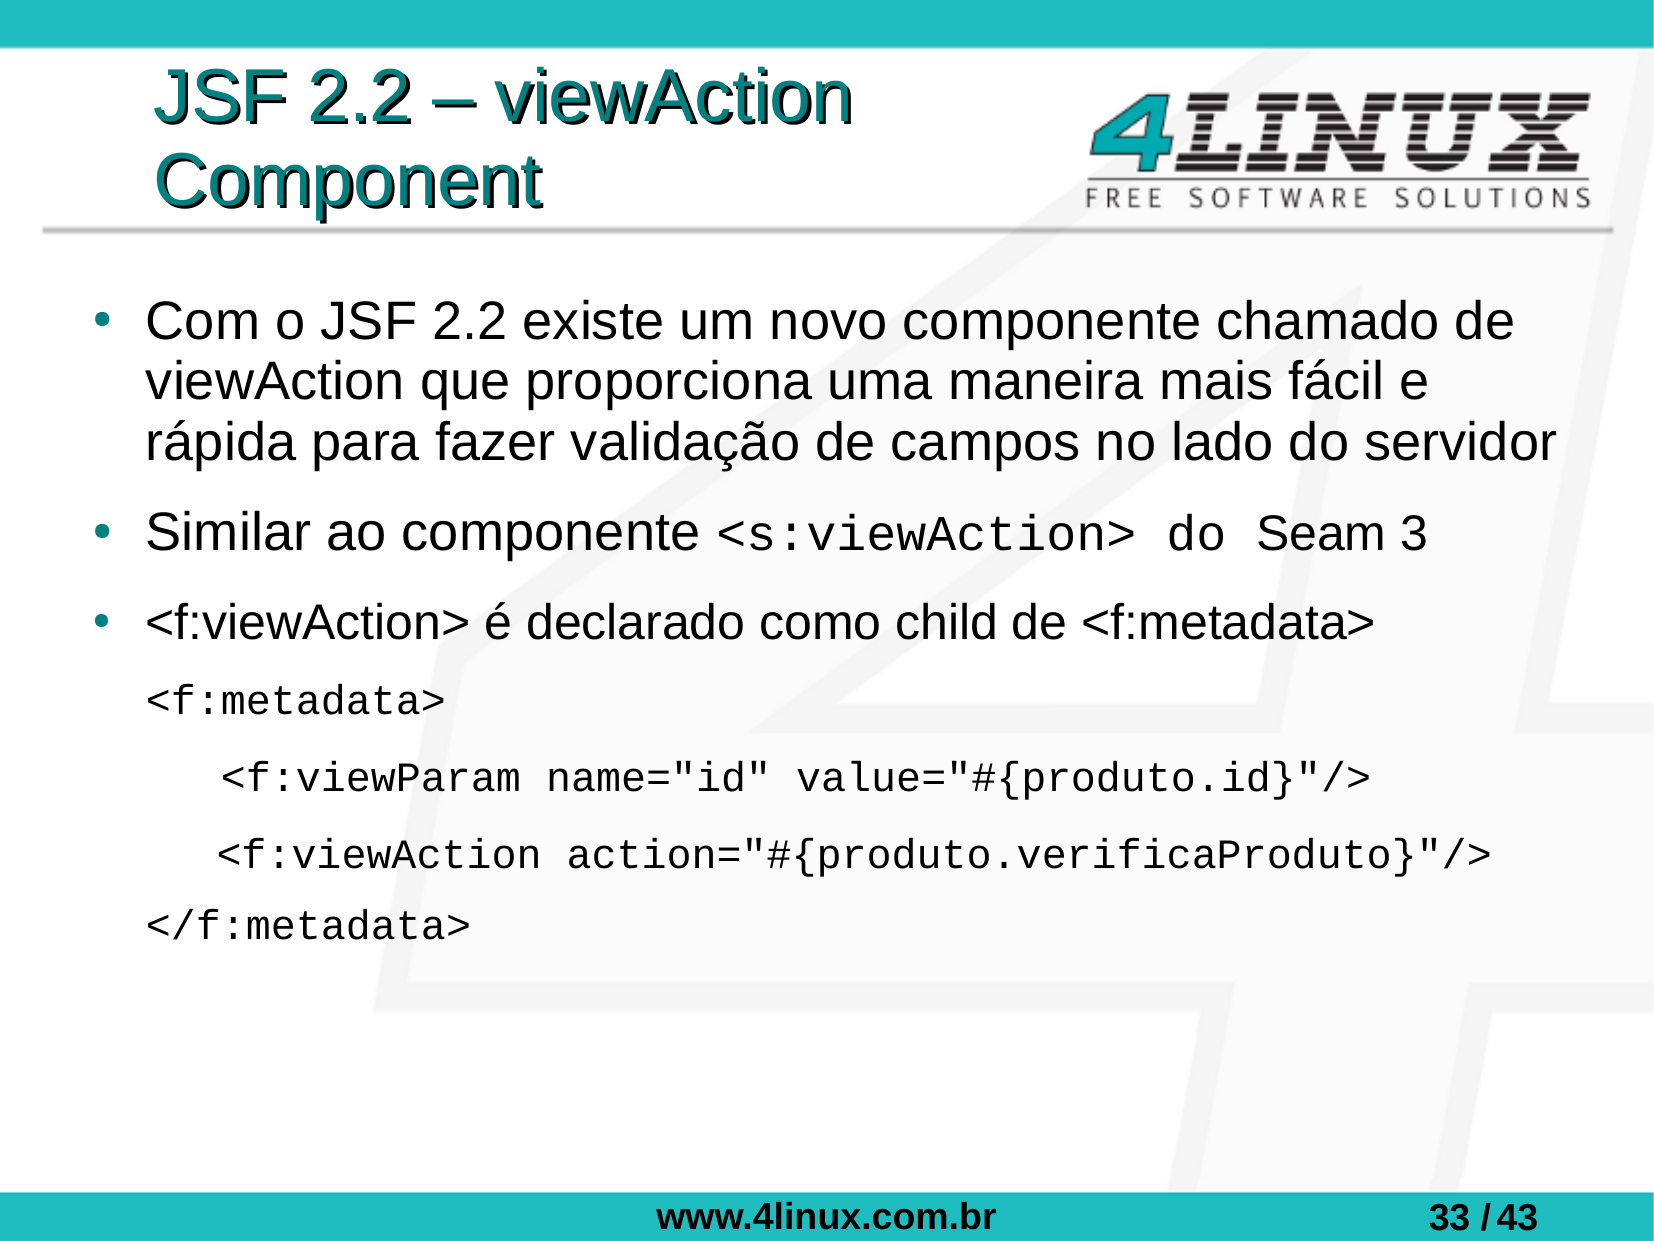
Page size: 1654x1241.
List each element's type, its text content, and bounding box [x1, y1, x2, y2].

picture [0, 0, 1654, 1241]
title JSF 2.2 – viewAction Component [82, 49, 1051, 226]
list Com o JSF 2.2 existe um novo componente chamado de viewAction que proporciona uma maneira mais fácil e rápida para fazer validação de campos no lado do servidor Similar ao componente <s:viewAction> do Seam 3 <f:viewAction> é declarado como child de <f:metadata> <f:metadata> <f:viewParam name="id" value="#{produto.id}"/> <f:viewAction action="#{produto.verificaProduto}"/> </f:metadata> [75, 290, 1564, 1163]
